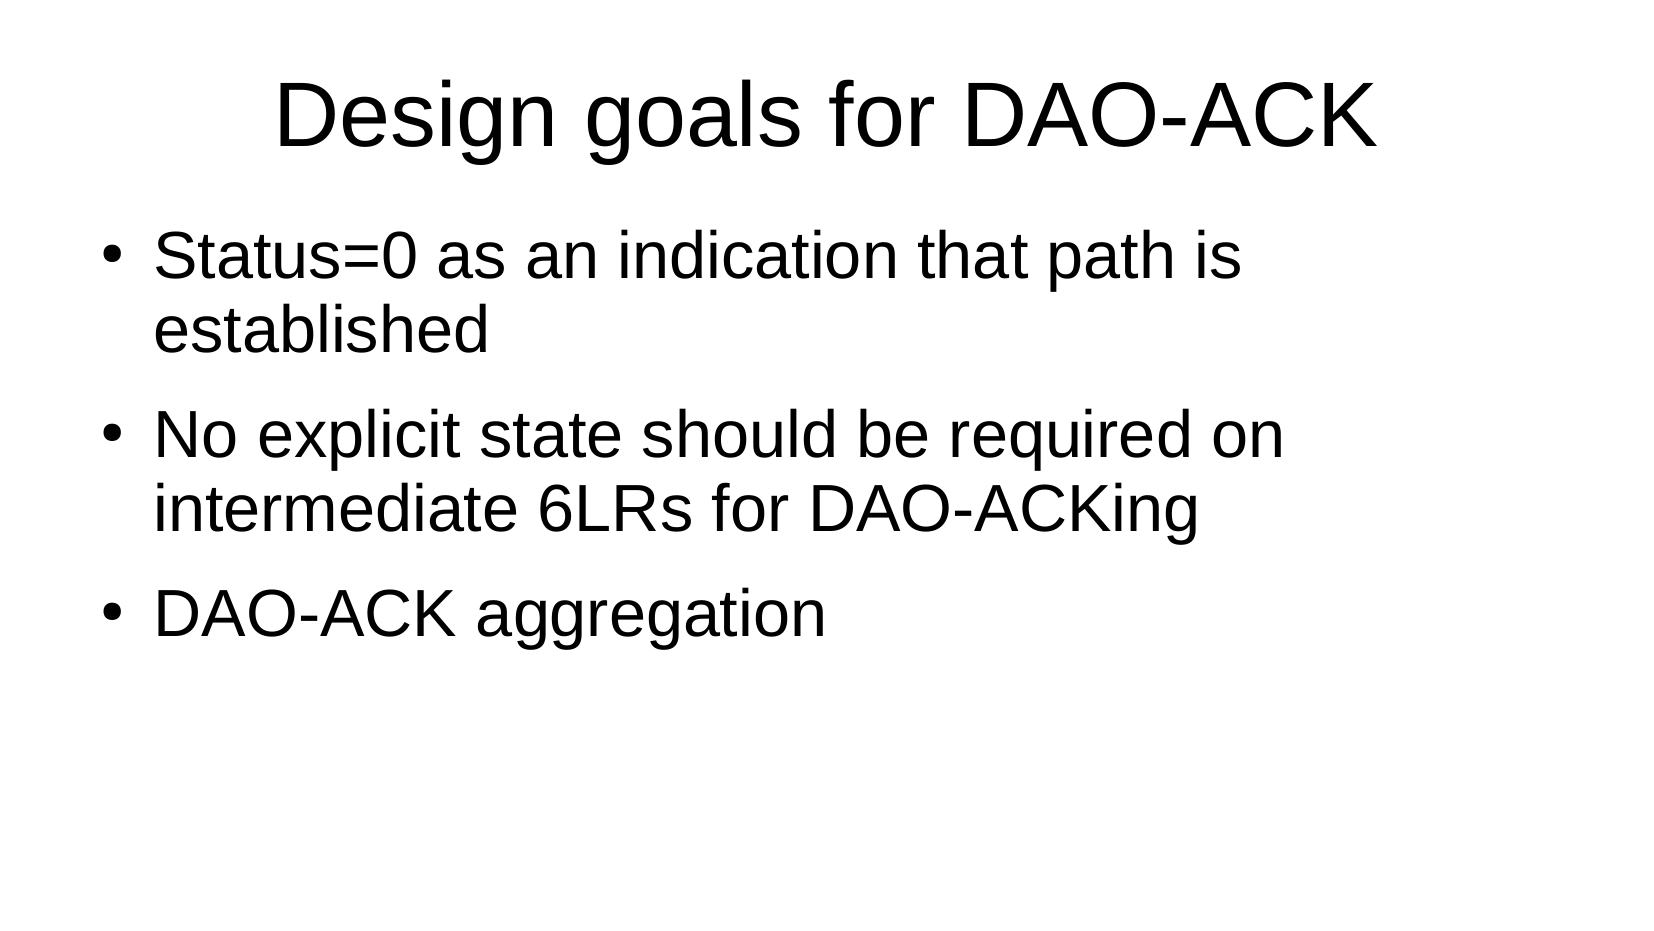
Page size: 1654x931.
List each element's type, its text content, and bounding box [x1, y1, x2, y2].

title Design goals for DAO-ACK [82, 37, 1571, 193]
list Status=0 as an indication that path is established No explicit state should be required on intermediate 6LRs for DAO-ACKing DAO-ACK aggregation [82, 217, 1571, 758]
